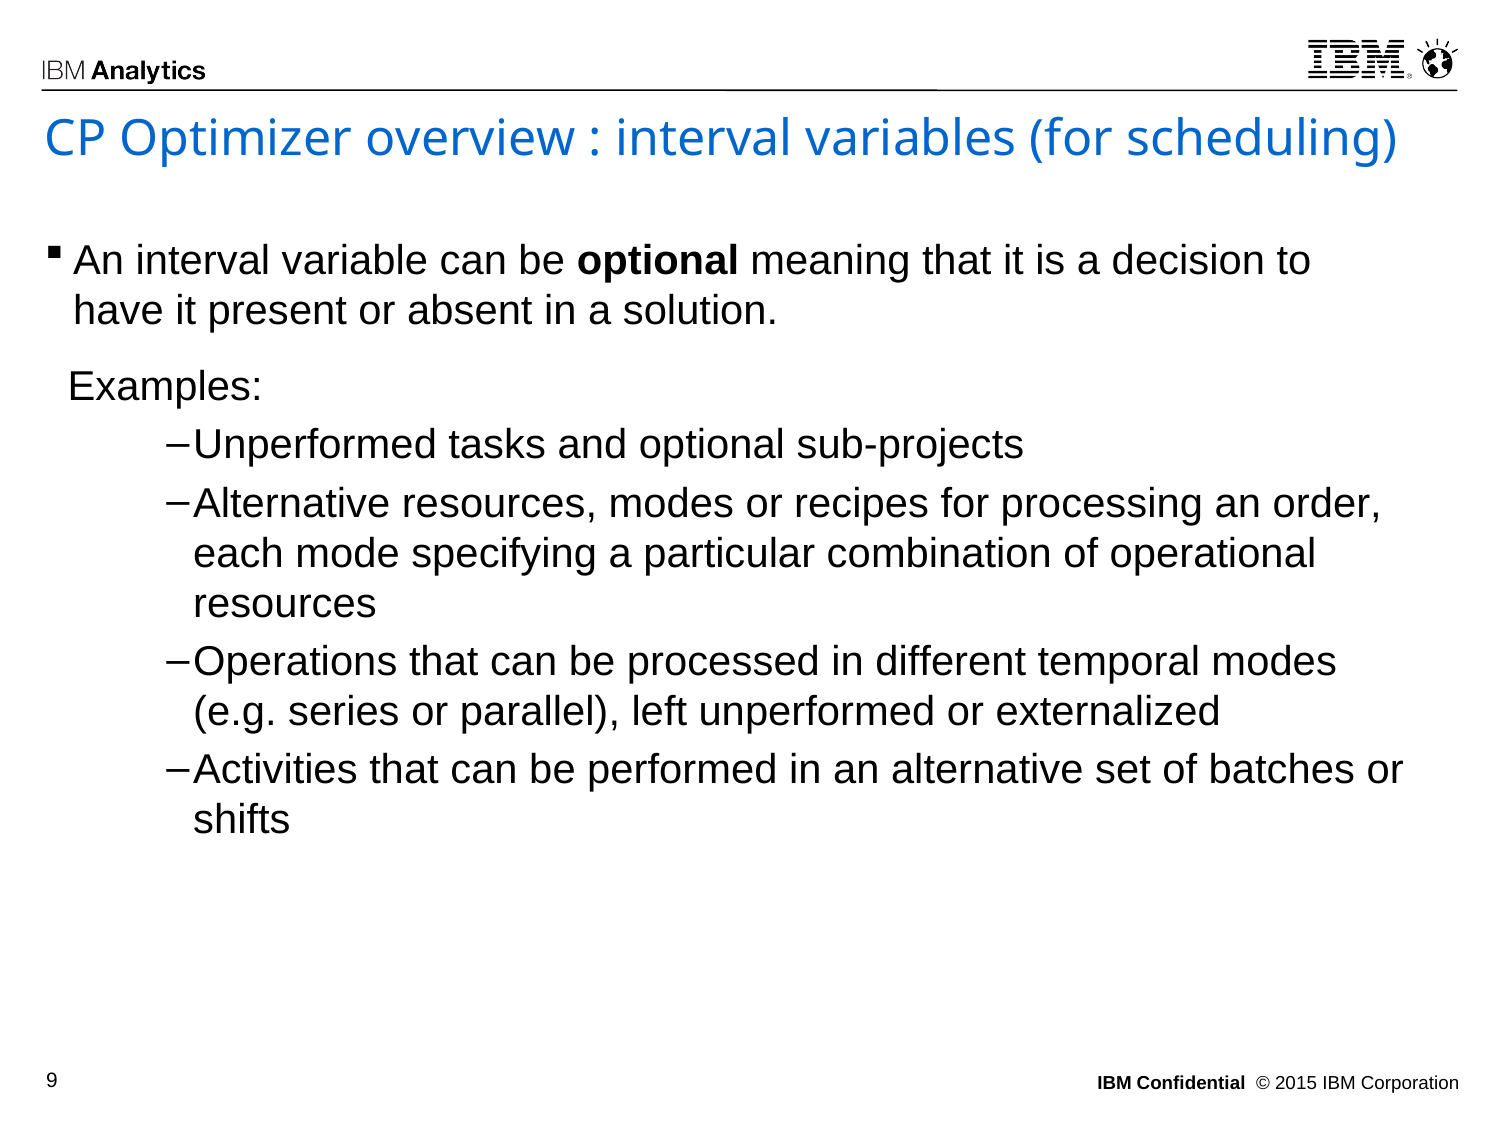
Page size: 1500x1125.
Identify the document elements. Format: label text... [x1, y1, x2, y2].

list An interval variable can be optional meaning that it is a decision to have it present or absent in a solution. Examples: Unperformed tasks and optional sub-projects Alternative resources, modes or recipes for processing an order, each mode specifying a particular combination of operational resources Operations that can be processed in different temporal modes (e.g. series or parallel), left unperformed or externalized Activities that can be performed in an alternative set of batches or shifts [29, 224, 1426, 1066]
picture [24, 42, 224, 99]
picture [1294, 24, 1469, 91]
title CP Optimizer overview : interval variables (for scheduling) [29, 97, 1500, 203]
